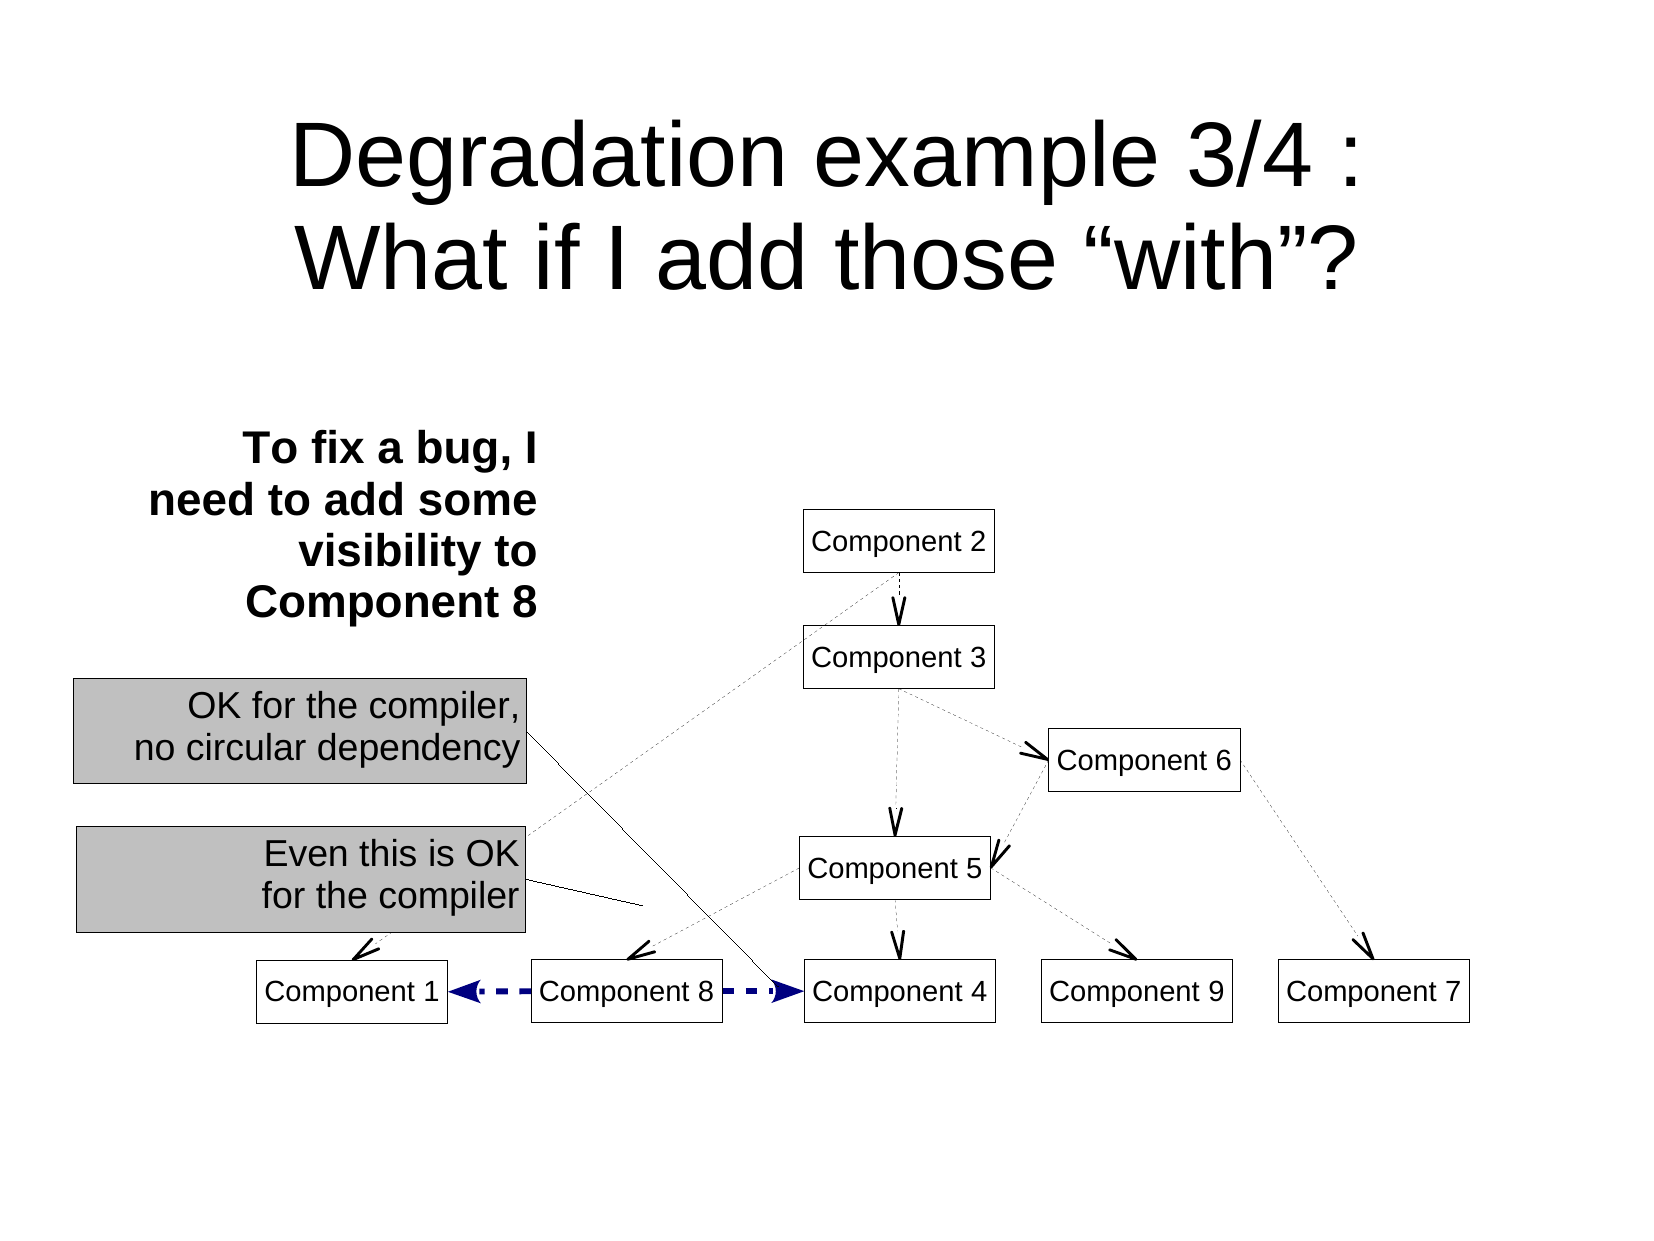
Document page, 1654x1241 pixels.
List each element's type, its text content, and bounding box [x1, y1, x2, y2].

text_box Component 8 [531, 959, 723, 1023]
text_box OK for the compiler, no circular dependency [73, 678, 527, 784]
text_box Component 6 [1048, 728, 1241, 792]
text_box Component 2 [803, 509, 995, 573]
text_box To fix a bug, I need to add some visibility to Component 8 [148, 422, 541, 660]
text_box Component 7 [1278, 959, 1470, 1023]
text_box Component 4 [804, 959, 996, 1023]
text_box Even this is OK for the compiler [76, 826, 526, 933]
text_box Component 9 [1041, 959, 1233, 1023]
text_box Component 3 [803, 625, 995, 689]
text_box Component 5 [799, 836, 991, 900]
text_box Component 1 [256, 960, 448, 1024]
title Degradation example 3/4 : What if I add those “with”? [121, 92, 1534, 321]
